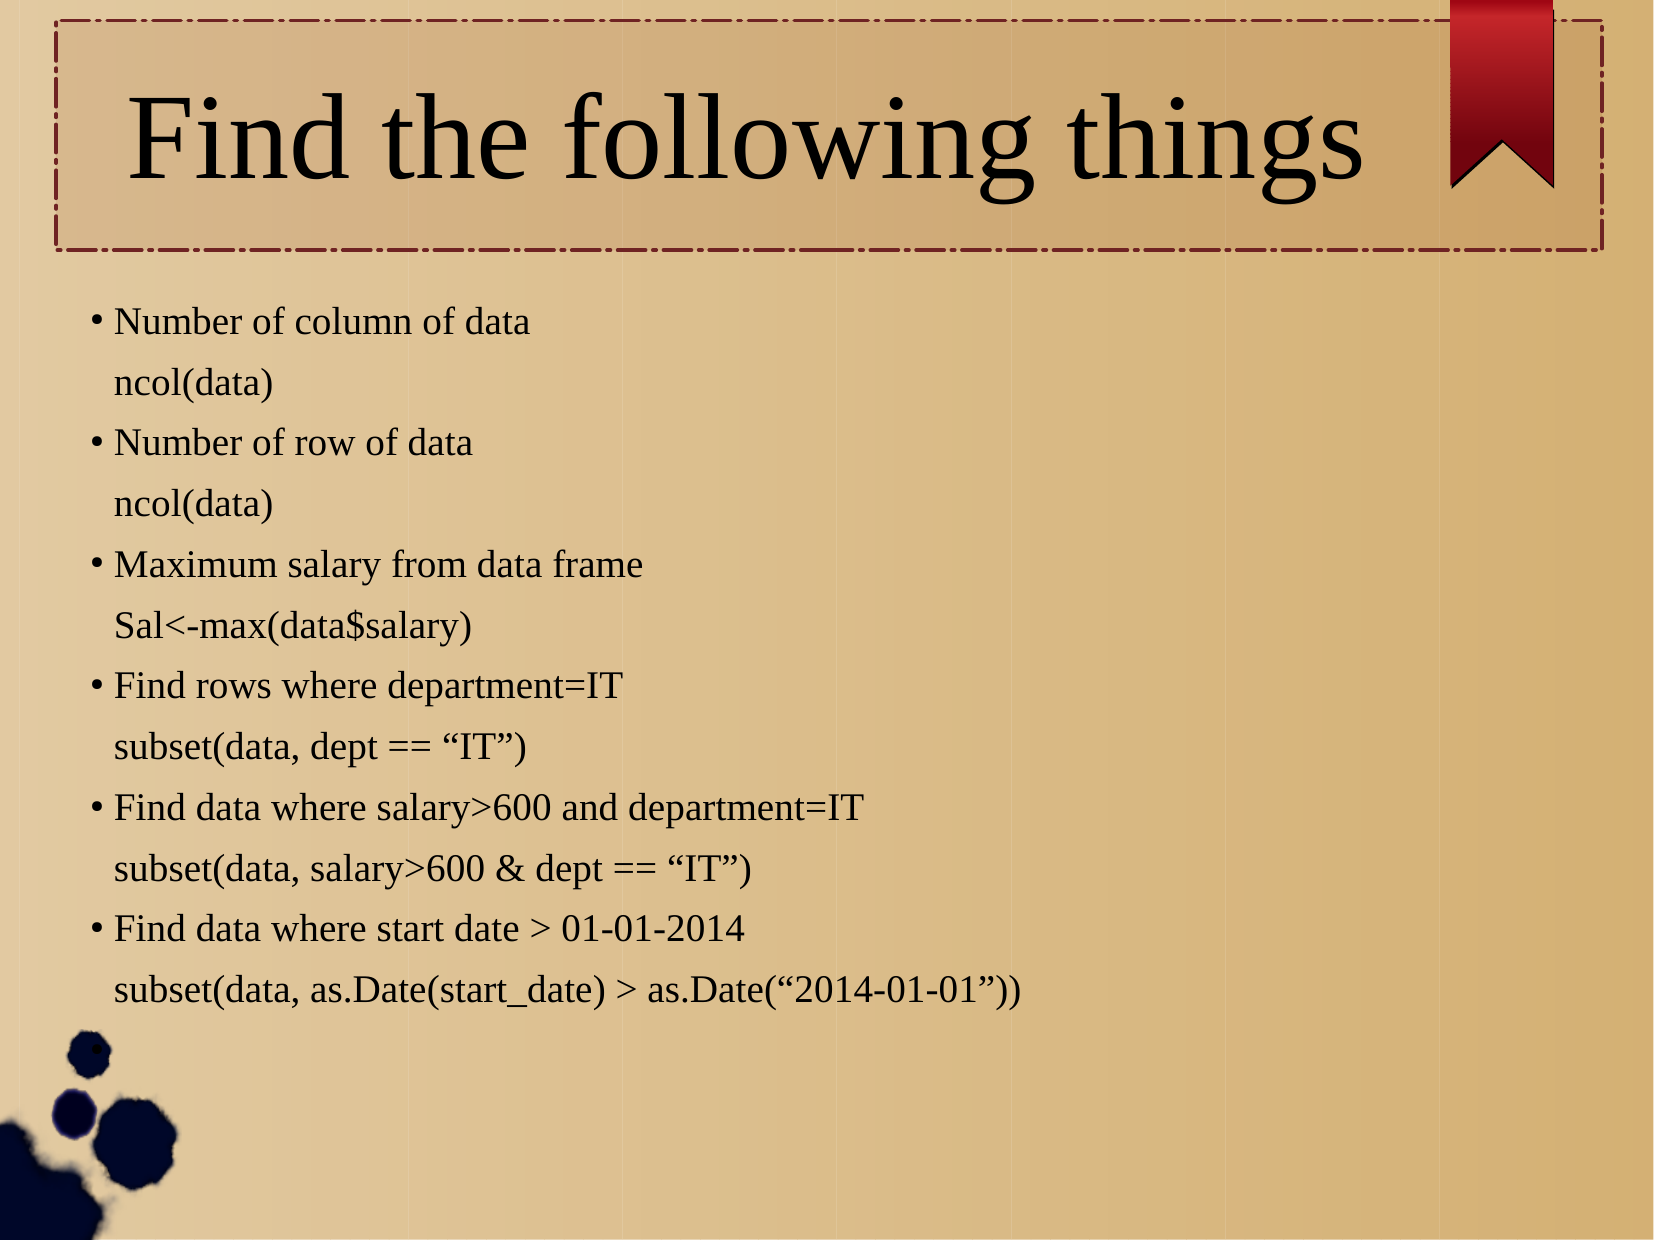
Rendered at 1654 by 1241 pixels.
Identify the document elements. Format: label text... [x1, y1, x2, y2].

title Find the following things [82, 47, 1412, 229]
list Number of column of data ncol(data) Number of row of data ncol(data) Maximum salary from data frame Sal<-max(data$salary) Find rows where department=IT subset(data, dept == “IT”) Find data where salary>600 and department=IT subset(data, salary>600 & dept == “IT”) Find data where start date > 01-01-2014 subset(data, as.Date(start_date) > as.Date(“2014-01-01”)) [82, 299, 1571, 1019]
